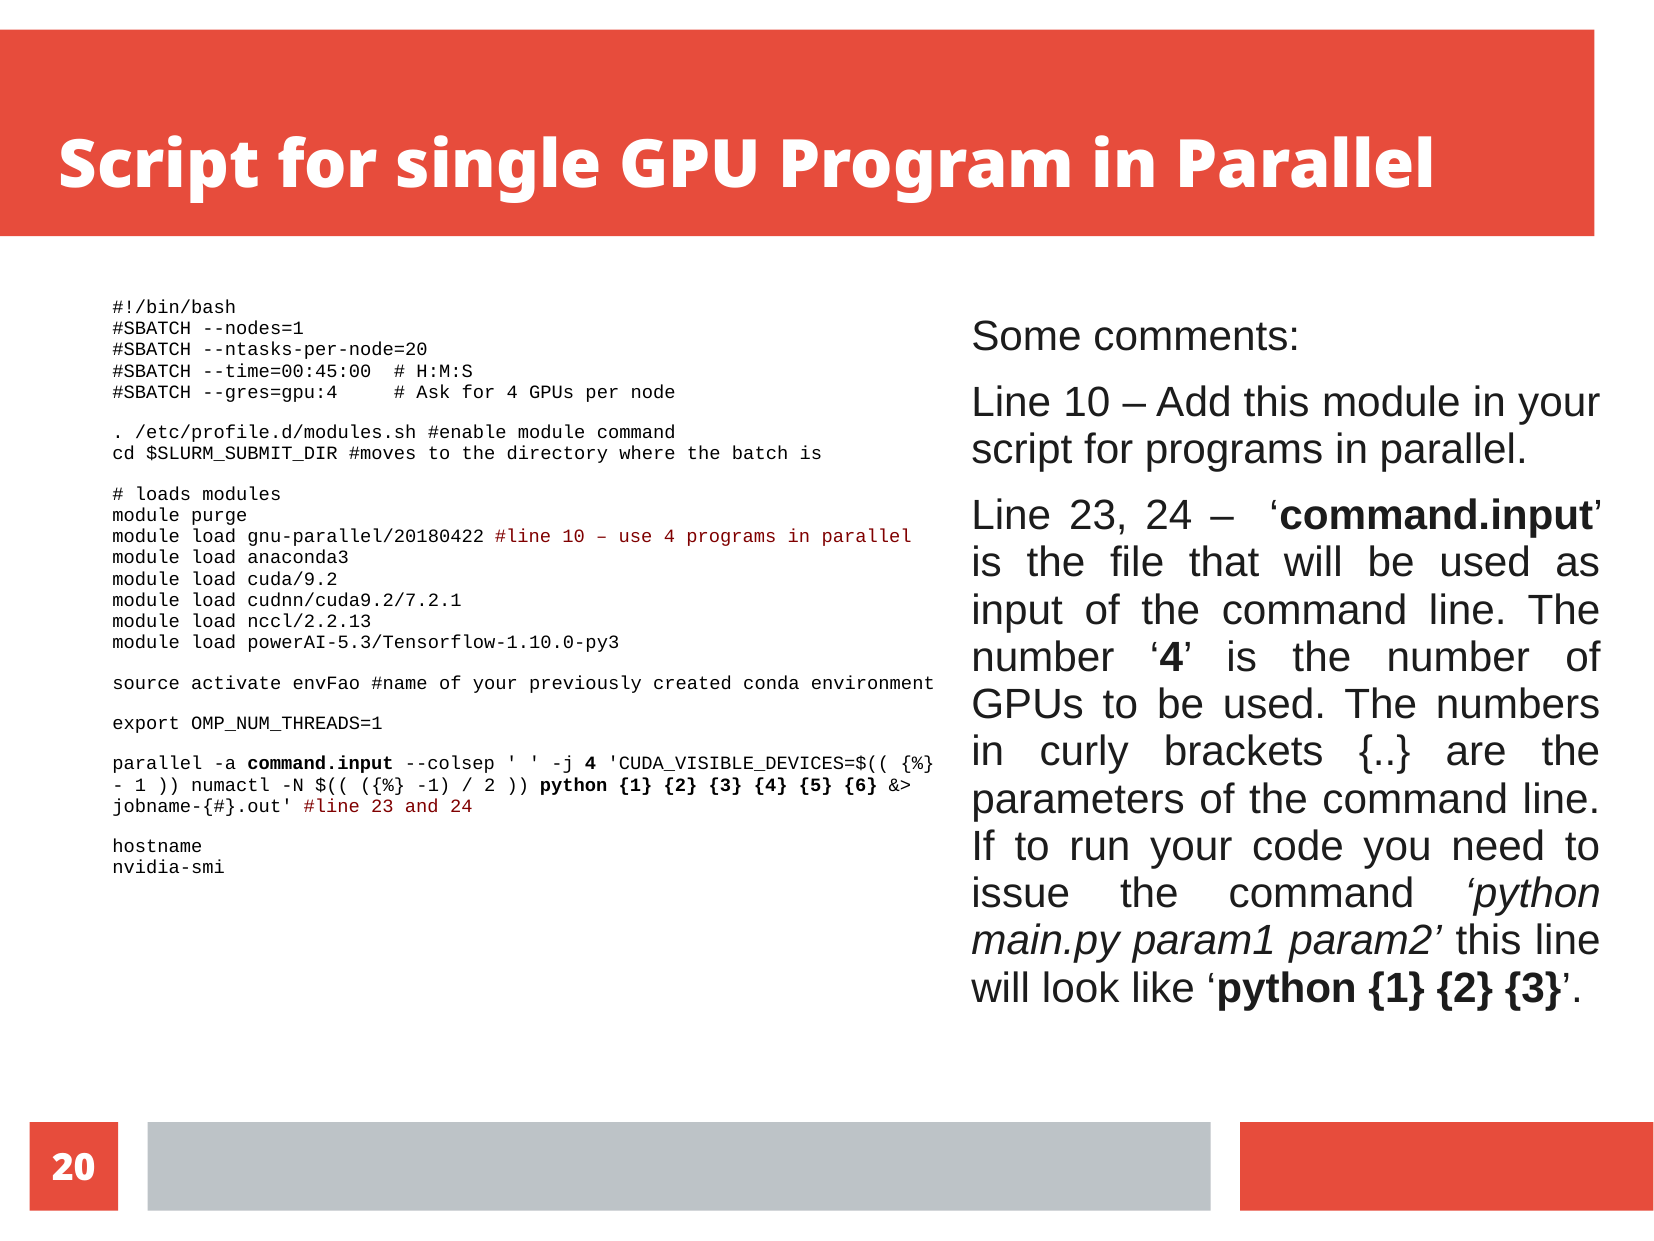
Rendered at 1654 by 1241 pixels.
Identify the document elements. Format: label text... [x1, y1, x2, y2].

list Some comments: Line 10 – Add this module in your script for programs in parallel. Line 23, 24 – ‘command.input’ is the file that will be used as input of the command line. The number ‘4’ is the number of GPUs to be used. The numbers in curly brackets {..} are the parameters of the command line. If to run your code you need to issue the command ‘python main.py param1 param2’ this line will look like ‘python {1} {2} {3}’. [971, 312, 1601, 1093]
text_box #!/bin/bash #SBATCH --nodes=1 #SBATCH --ntasks-per-node=20 #SBATCH --time=00:45:00 # H:M:S #SBATCH --gres=gpu:4 # Ask for 4 GPUs per node . /etc/profile.d/modules.sh #enable module command cd $SLURM_SUBMIT_DIR #moves to the directory where the batch is # loads modules module purge module load gnu-parallel/20180422 #line 10 – use 4 programs in parallel module load anaconda3 module load cuda/9.2 module load cudnn/cuda9.2/7.2.1 module load nccl/2.2.13 module load powerAI-5.3/Tensorflow-1.10.0-py3 source activate envFao #name of your previously created conda environment export OMP_NUM_THREADS=1 parallel -a command.input --colsep ' ' -j 4 'CUDA_VISIBLE_DEVICES=$(( {%} - 1 )) numactl -N $(( ({%} -1) / 2 )) python {1} {2} {3} {4} {5} {6} &> jobname-{#}.out' #line 23 and 24 hostname nvidia-smi [96, 290, 950, 1094]
title Script for single GPU Program in Parallel [59, 59, 1595, 207]
